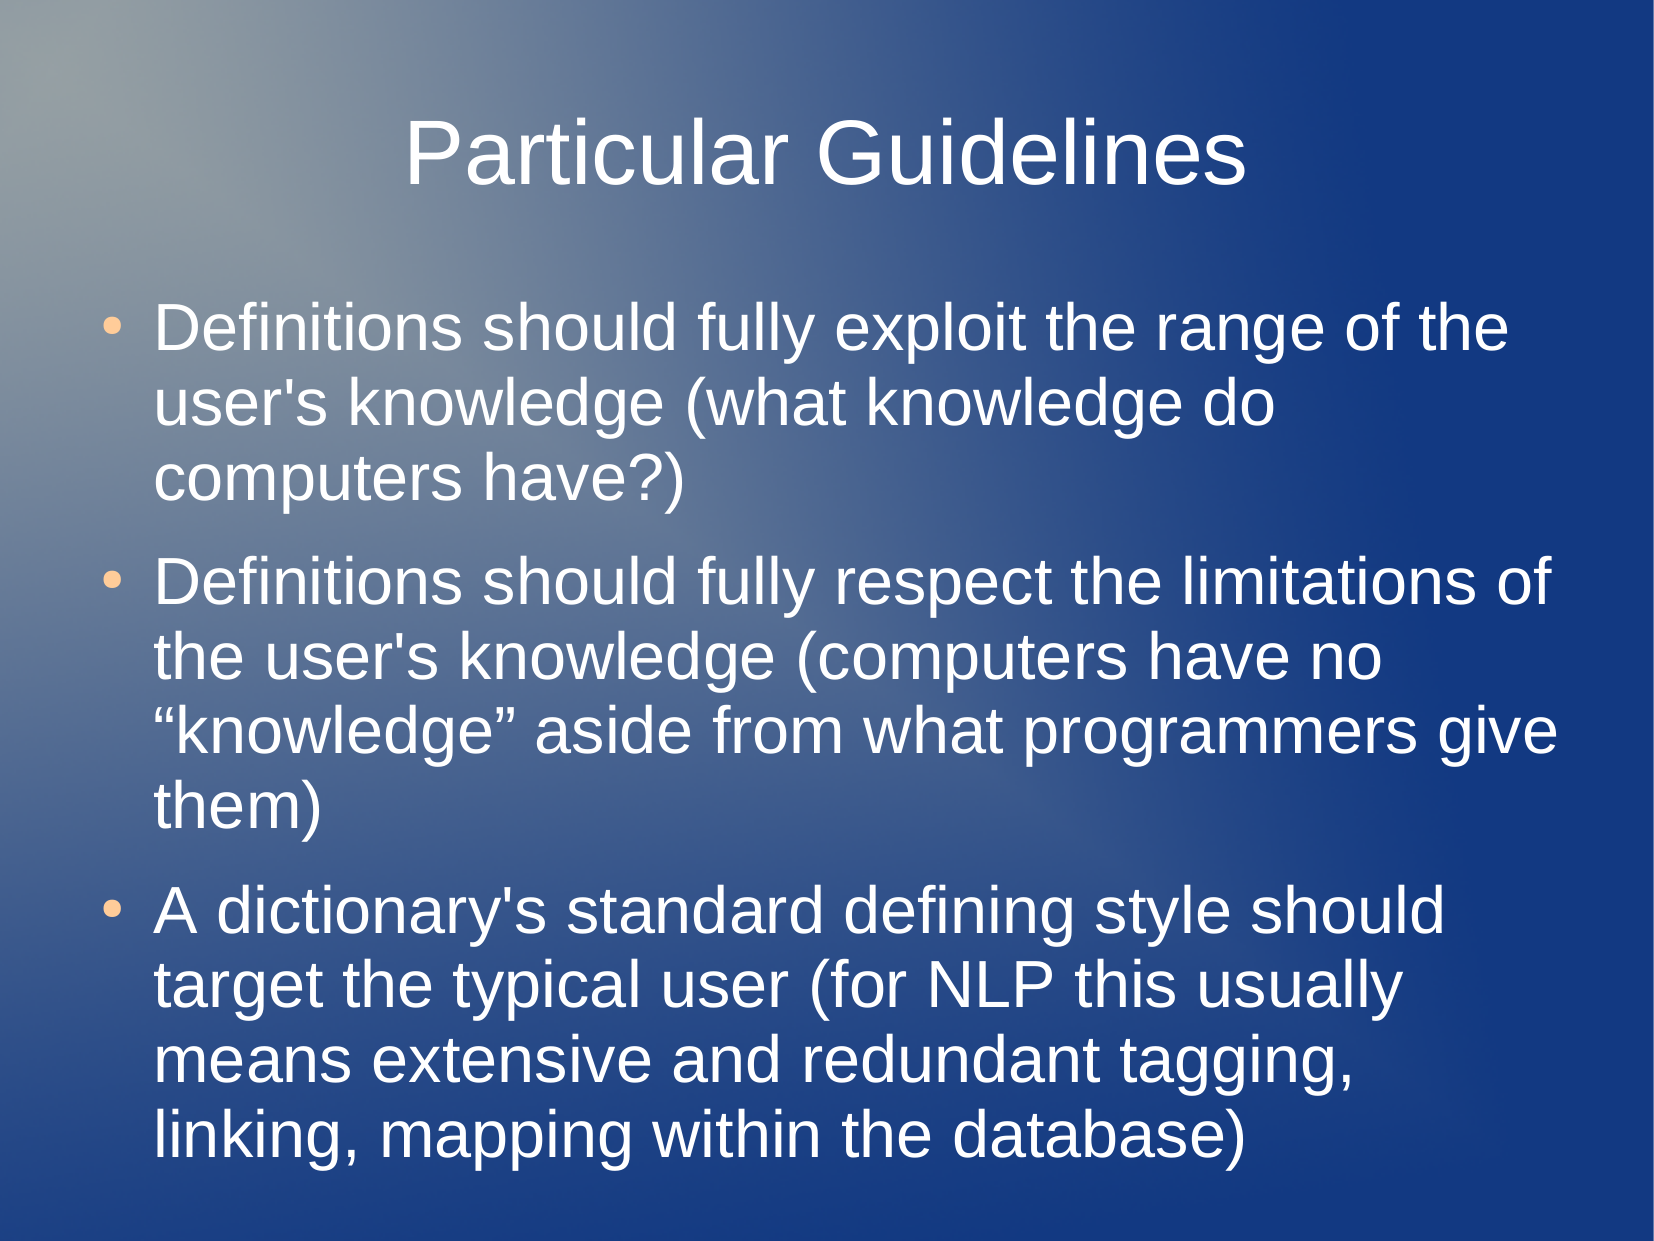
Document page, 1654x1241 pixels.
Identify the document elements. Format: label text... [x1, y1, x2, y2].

title Particular Guidelines [82, 49, 1571, 257]
picture [0, 0, 1654, 1241]
list Definitions should fully exploit the range of the user's knowledge (what knowledge do computers have?) Definitions should fully respect the limitations of the user's knowledge (computers have no “knowledge” aside from what programmers give them) A dictionary's standard defining style should target the typical user (for NLP this usually means extensive and redundant tagging, linking, mapping within the database) [82, 290, 1571, 1241]
